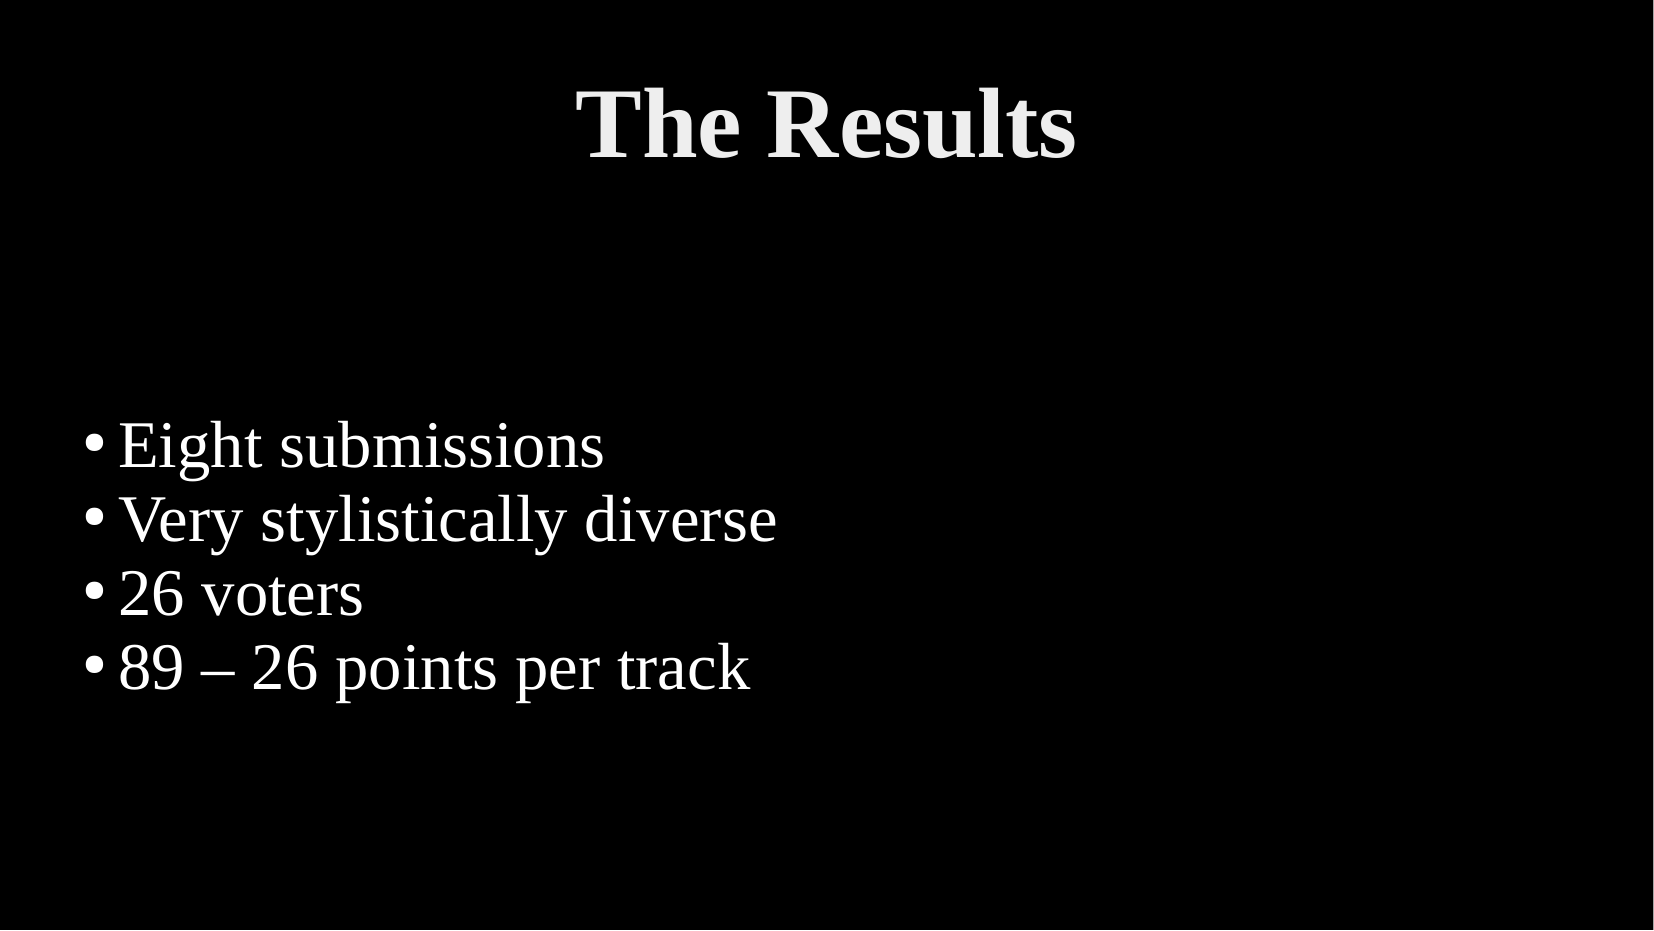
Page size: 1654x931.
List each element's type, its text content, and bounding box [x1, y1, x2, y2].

title The Results [82, 35, 1571, 213]
subtitle Eight submissions Very stylistically diverse 26 voters 89 – 26 points per track [82, 354, 1571, 757]
